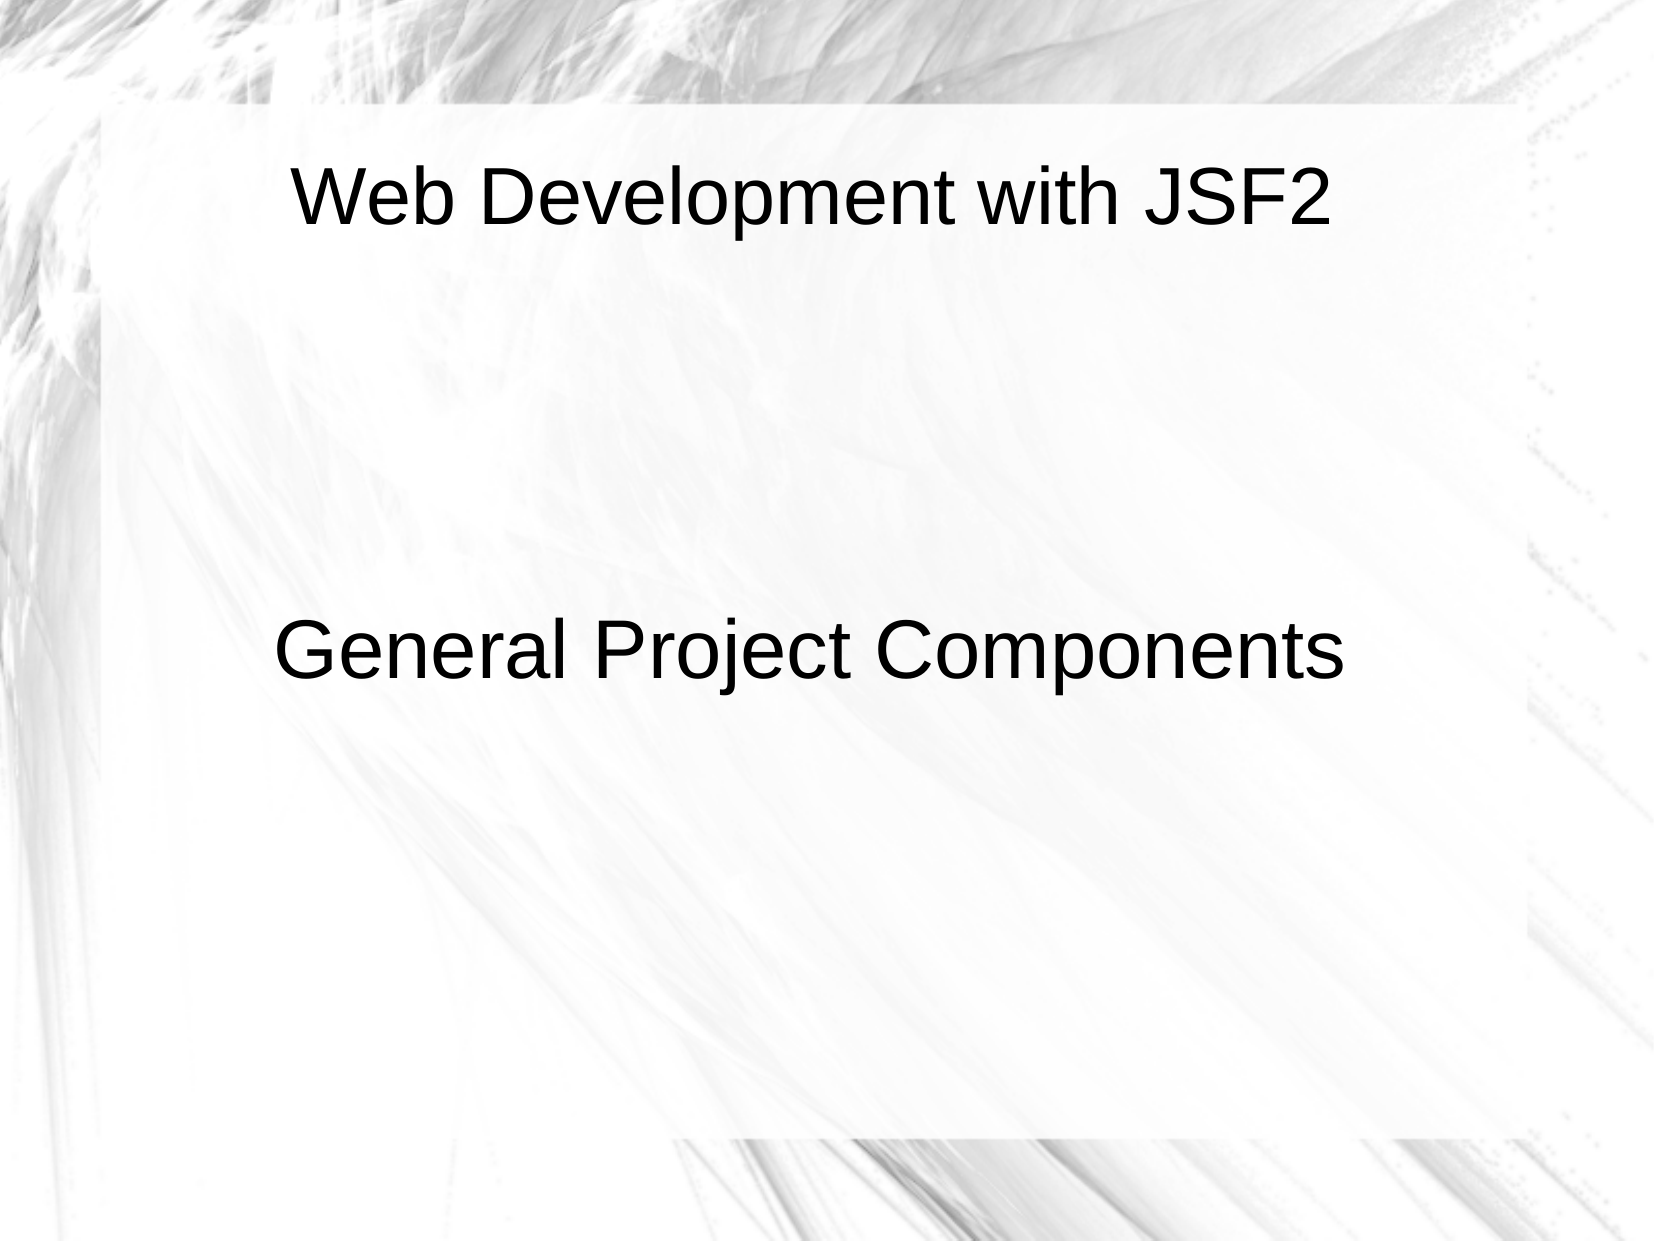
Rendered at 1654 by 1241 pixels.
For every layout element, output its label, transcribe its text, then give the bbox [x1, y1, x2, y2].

title Web Development with JSF2 [118, 112, 1506, 281]
picture [0, 0, 1654, 1241]
subtitle General Project Components [82, 290, 1538, 1010]
